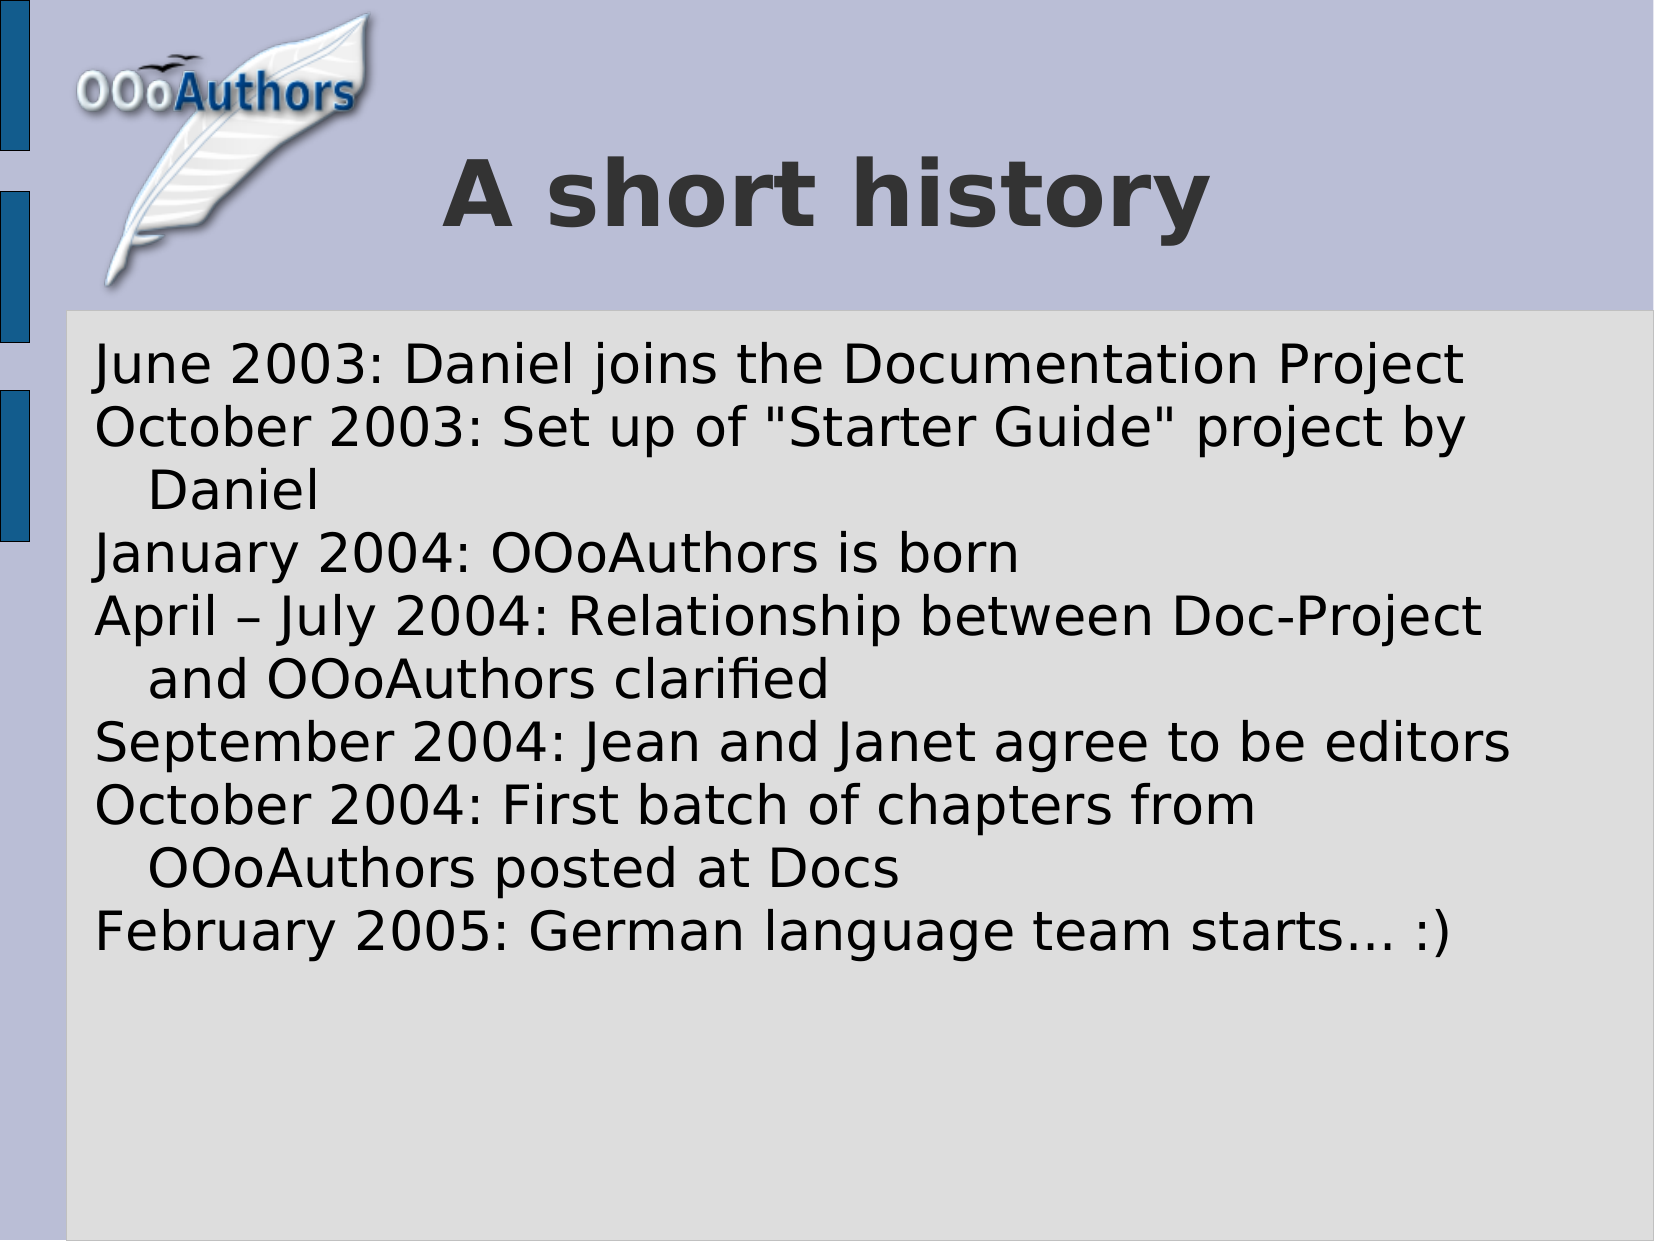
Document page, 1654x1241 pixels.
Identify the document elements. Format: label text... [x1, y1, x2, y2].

title A short history [121, 91, 1534, 299]
list June 2003: Daniel joins the Documentation Project October 2003: Set up of "Starter Guide" project by Daniel January 2004: OOoAuthors is born April – July 2004: Relationship between Doc-Project and OOoAuthors clarified September 2004: Jean and Janet agree to be editors October 2004: First batch of chapters from OOoAuthors posted at Docs February 2005: German language team starts... :) [76, 333, 1565, 1152]
picture [64, 0, 384, 302]
